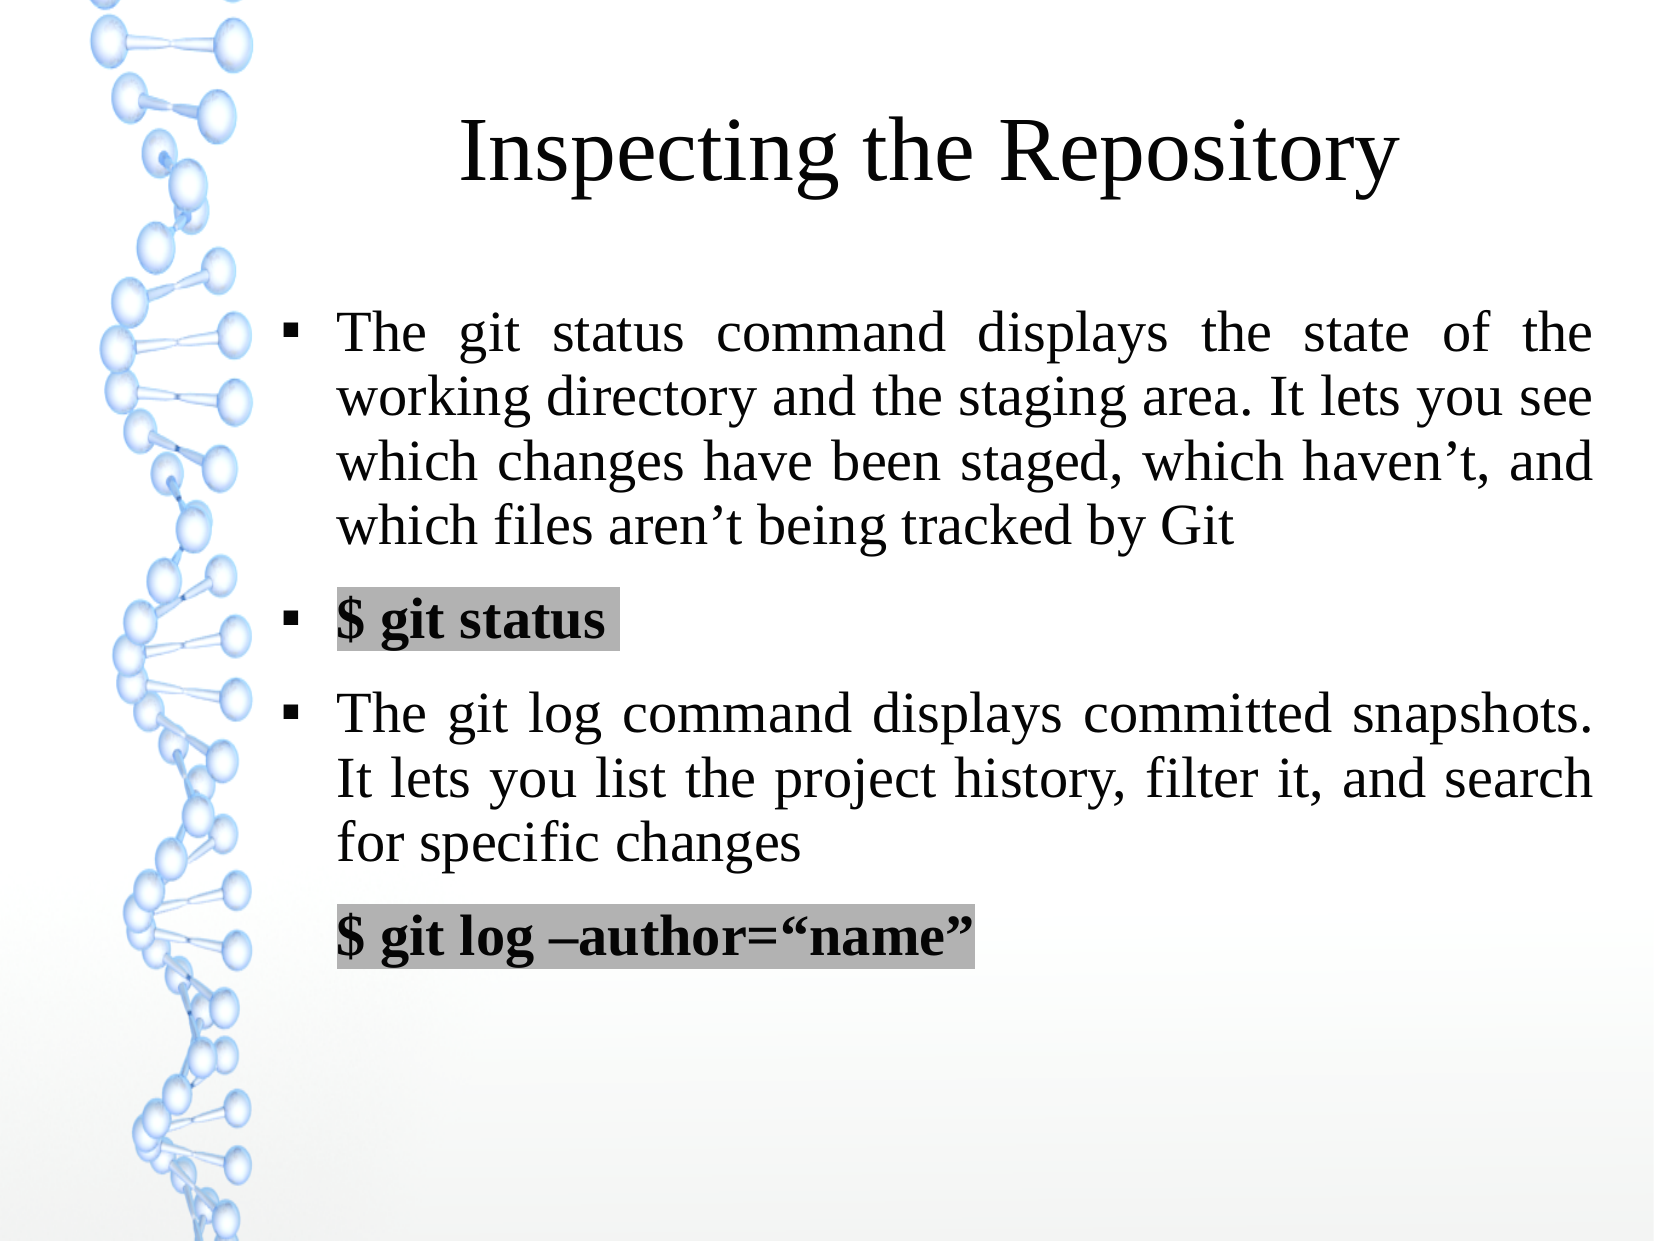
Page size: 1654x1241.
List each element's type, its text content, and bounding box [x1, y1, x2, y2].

title Inspecting the Repository [265, 47, 1595, 252]
list The git status command displays the state of the working directory and the staging area. It lets you see which changes have been staged, which haven’t, and which files aren’t being tracked by Git $ git status The git log command displays committed snapshots. It lets you list the project history, filter it, and search for specific changes $ git log –author=“name” [265, 299, 1595, 1063]
picture [0, 0, 1654, 1241]
